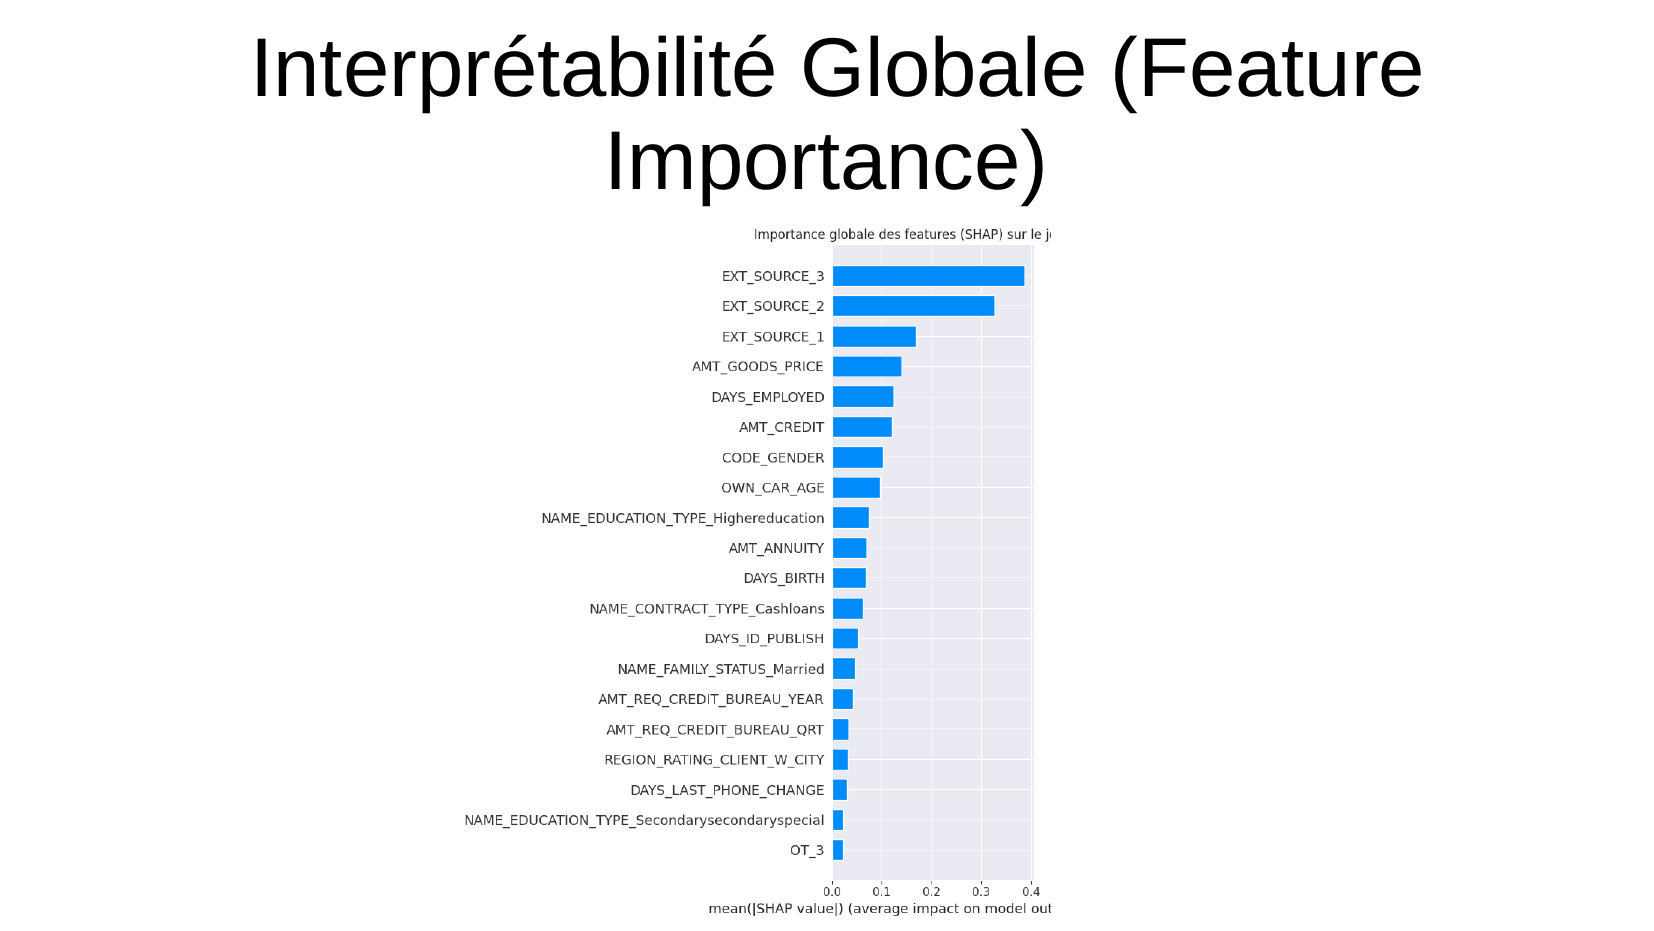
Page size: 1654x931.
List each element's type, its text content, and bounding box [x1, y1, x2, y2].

picture [452, 217, 1051, 927]
title Interprétabilité Globale (Feature Importance) [82, 21, 1571, 208]
